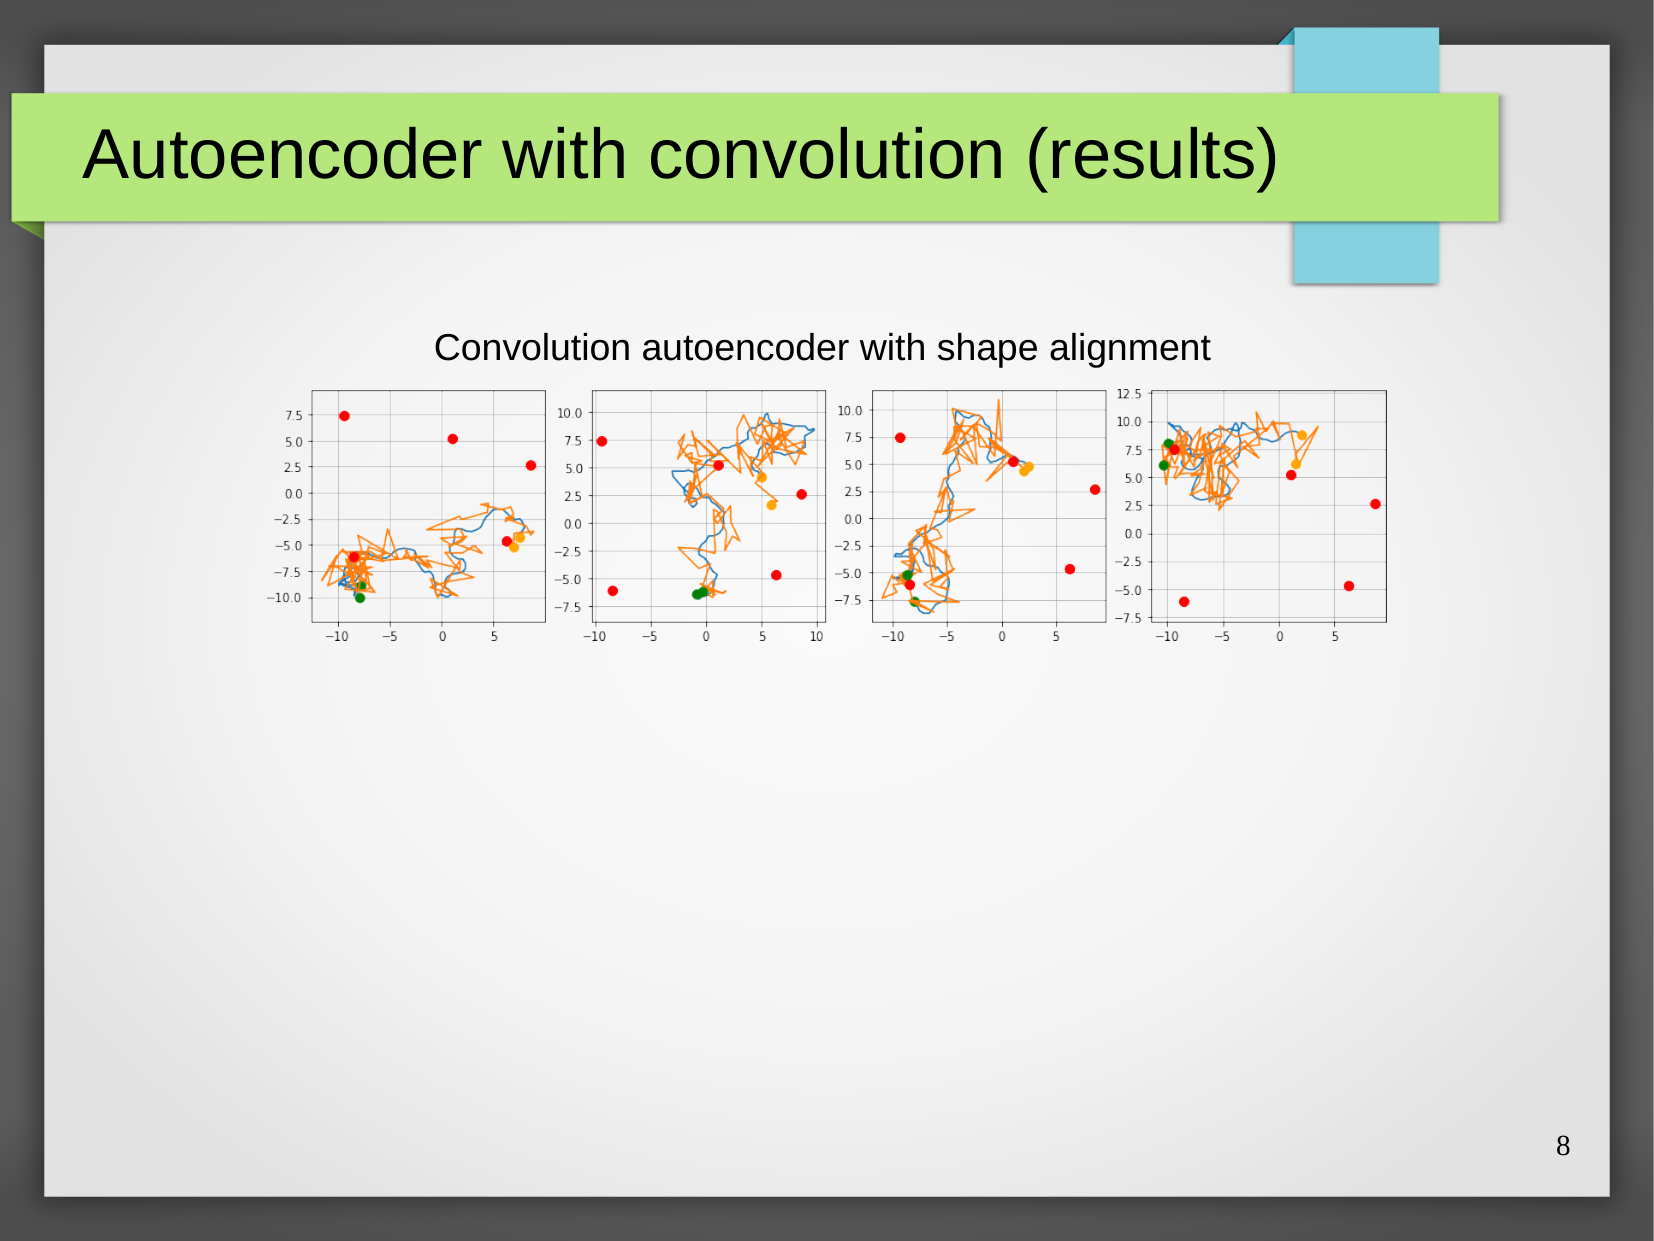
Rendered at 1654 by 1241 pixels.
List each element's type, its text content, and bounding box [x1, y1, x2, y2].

text_box Convolution autoencoder with shape alignment [419, 318, 1235, 378]
title Autoencoder with convolution (results) [82, 94, 1453, 213]
picture [0, 0, 1654, 1241]
